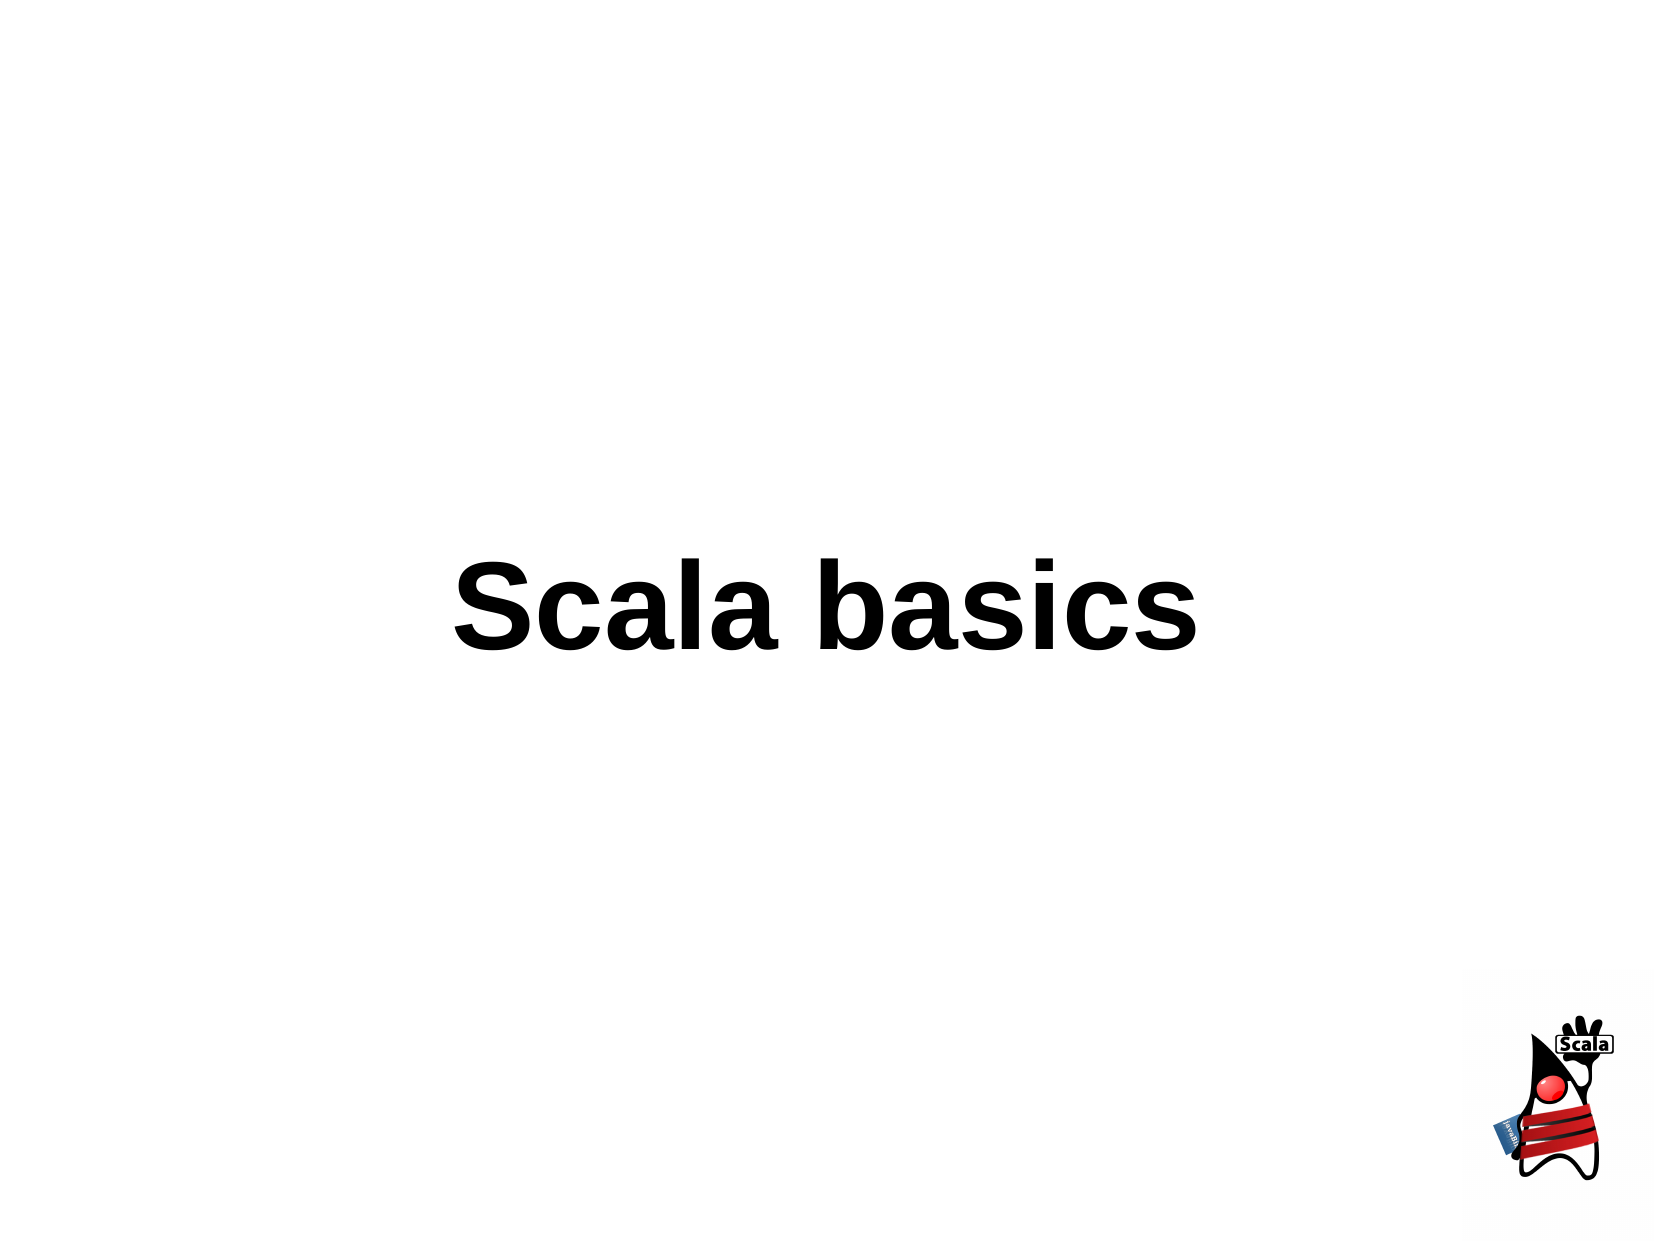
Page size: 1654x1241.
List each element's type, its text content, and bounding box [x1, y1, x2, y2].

title Scala basics [82, 49, 1571, 1163]
picture [1462, 969, 1654, 1241]
